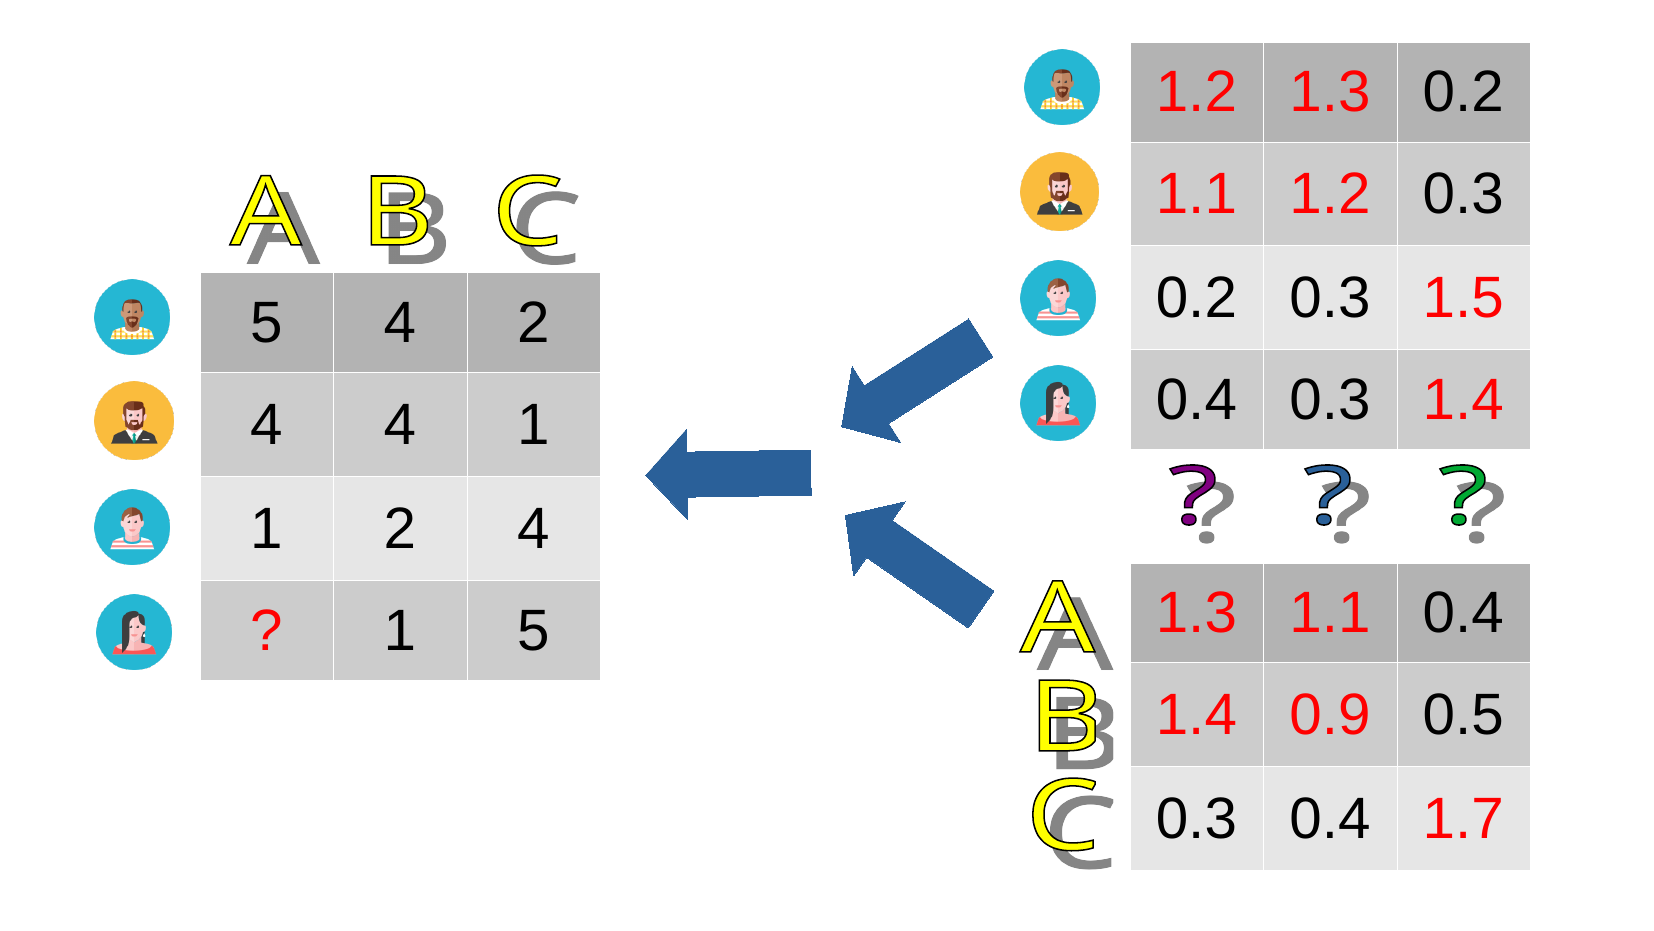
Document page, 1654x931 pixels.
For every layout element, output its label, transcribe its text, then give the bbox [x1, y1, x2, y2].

text_box ? [1181, 514, 1196, 526]
table_cell 0.4 [1131, 350, 1263, 449]
table_cell 4 [201, 373, 333, 476]
text_box ? [1316, 514, 1331, 526]
text_box A B C [1039, 680, 1096, 751]
table_cell 1.7 [1398, 767, 1530, 870]
text_box [845, 501, 994, 628]
table_cell 1 [201, 477, 333, 580]
table_cell 1.4 [1131, 663, 1263, 766]
table_cell 1 [334, 581, 467, 680]
picture [94, 279, 170, 356]
text_box A B C [498, 175, 560, 246]
table_cell 0.5 [1398, 663, 1530, 766]
table_header 1.2 [1131, 43, 1263, 142]
picture [94, 489, 170, 566]
picture [1020, 365, 1096, 441]
table_cell 2 [334, 477, 467, 580]
text_box ? [1440, 465, 1485, 508]
table_cell 1.4 [1398, 350, 1530, 449]
text_box A B C [229, 175, 302, 245]
table_header 1.3 [1264, 43, 1397, 142]
table_header 1.3 [1131, 564, 1263, 662]
table_cell 1.5 [1398, 246, 1530, 349]
text_box A B C [371, 175, 428, 245]
table_cell 1.1 [1131, 143, 1263, 245]
table_cell 4 [334, 373, 467, 476]
table_header 0.2 [1398, 43, 1530, 142]
text_box [841, 318, 993, 443]
table_cell 0.3 [1264, 246, 1397, 349]
table_cell 1 [468, 373, 600, 476]
table_cell 0.4 [1264, 767, 1397, 870]
table_header 5 [201, 273, 333, 372]
table_header 1.1 [1264, 564, 1397, 662]
picture [1024, 49, 1100, 125]
table_cell ? [201, 581, 333, 680]
picture [96, 594, 172, 671]
text_box A B C [1032, 778, 1096, 851]
table_cell 5 [468, 581, 600, 680]
table_header 4 [334, 273, 467, 372]
table_cell 1.2 [1264, 143, 1397, 245]
text_box ? [1451, 514, 1466, 526]
table_cell 0.2 [1131, 246, 1263, 349]
table_cell 0.3 [1131, 767, 1263, 870]
table_cell 0.3 [1398, 143, 1530, 245]
picture [1020, 152, 1099, 231]
table_cell 4 [468, 477, 600, 580]
text_box ? [1305, 465, 1350, 508]
table_cell 0.9 [1264, 663, 1397, 766]
table_header 2 [468, 273, 600, 372]
text_box [645, 429, 812, 520]
table_header 0.4 [1398, 564, 1530, 662]
picture [94, 381, 174, 461]
text_box ? [1170, 465, 1215, 508]
table_cell 0.3 [1264, 350, 1397, 449]
picture [1020, 260, 1096, 336]
text_box A B C [1020, 580, 1095, 652]
